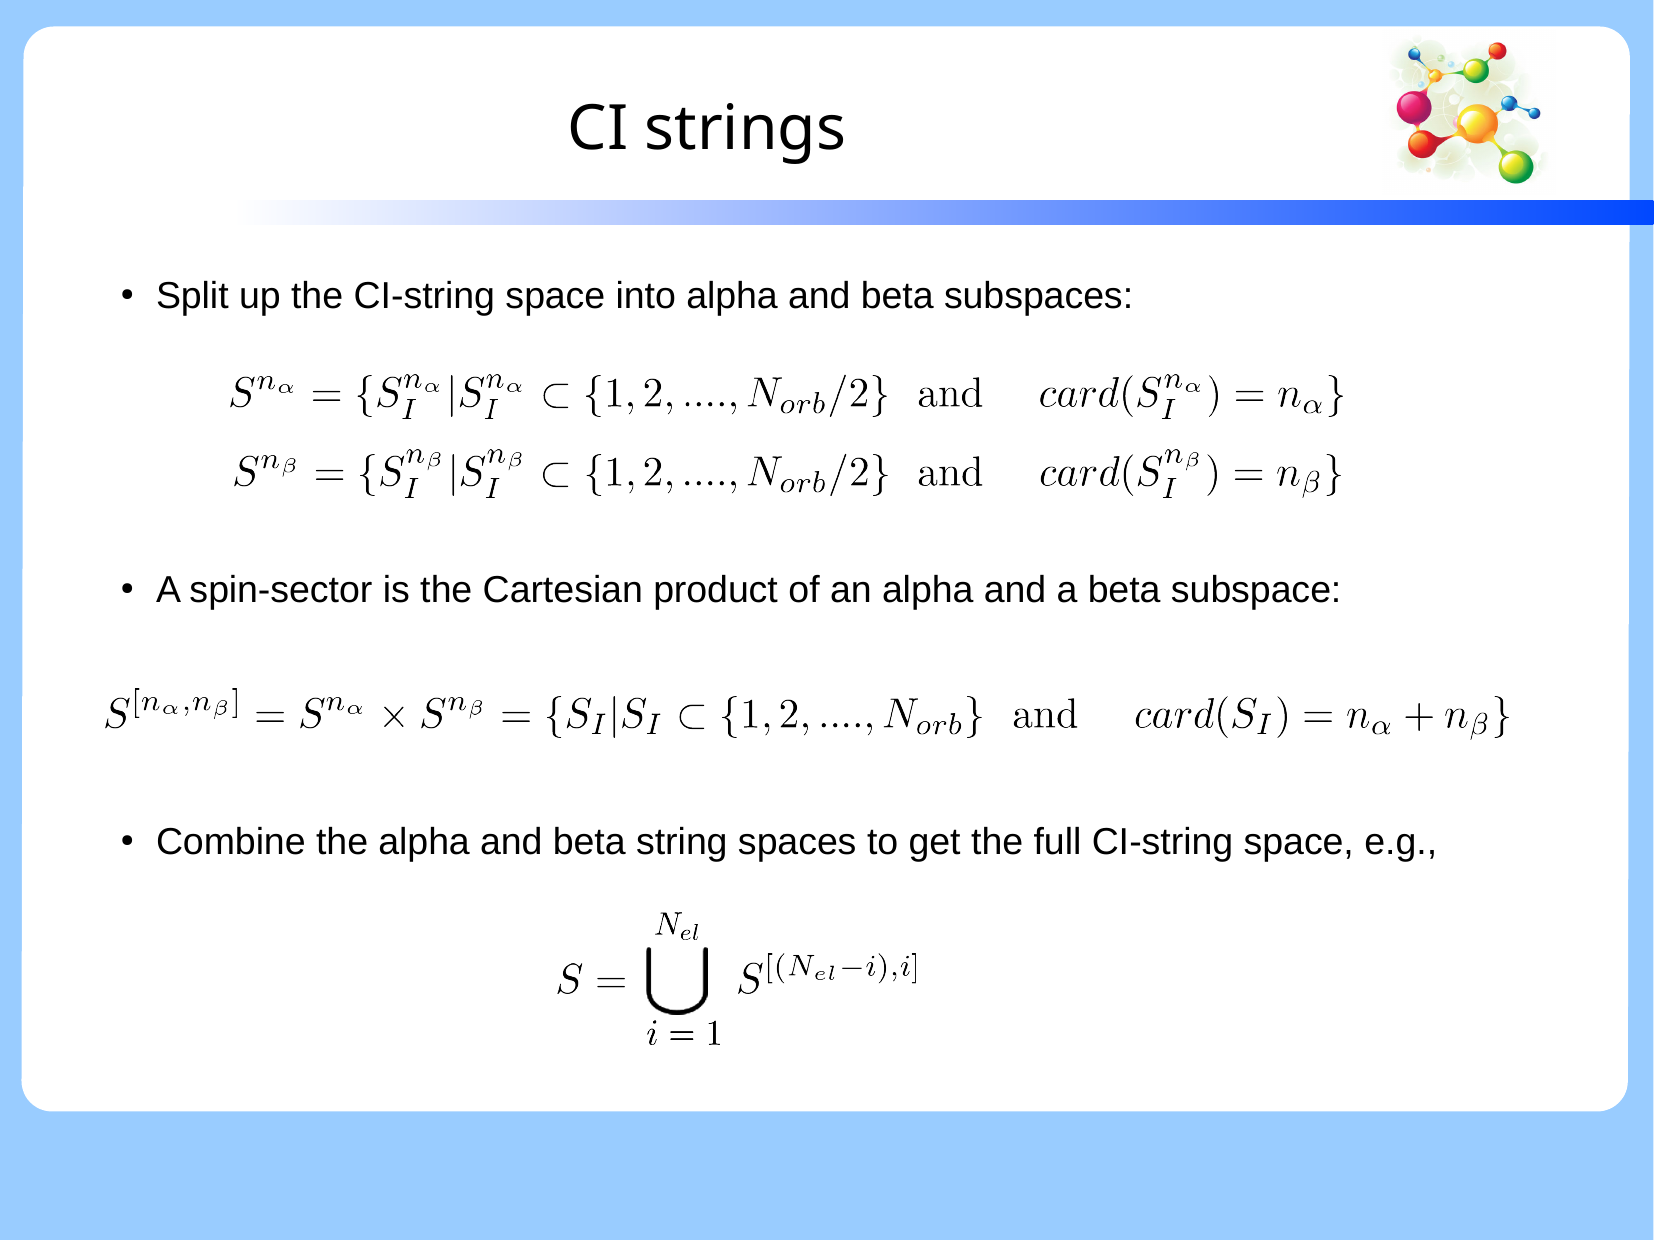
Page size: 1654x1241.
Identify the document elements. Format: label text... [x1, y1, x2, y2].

picture [1382, 29, 1556, 195]
picture [646, 954, 708, 1015]
table_cell [956, 201, 961, 224]
table_cell [873, 201, 877, 224]
picture [105, 688, 1509, 740]
text_box Split up the CI-string space into alpha and beta subspaces: A spin-sector is the Cartesian product of an alpha and a beta subspace: Combine the alpha and beta string spaces to get the full CI-string space, e.g., [105, 225, 1576, 954]
picture [738, 954, 916, 994]
title CI strings [82, 49, 1332, 201]
picture [557, 963, 625, 994]
picture [647, 1020, 720, 1045]
